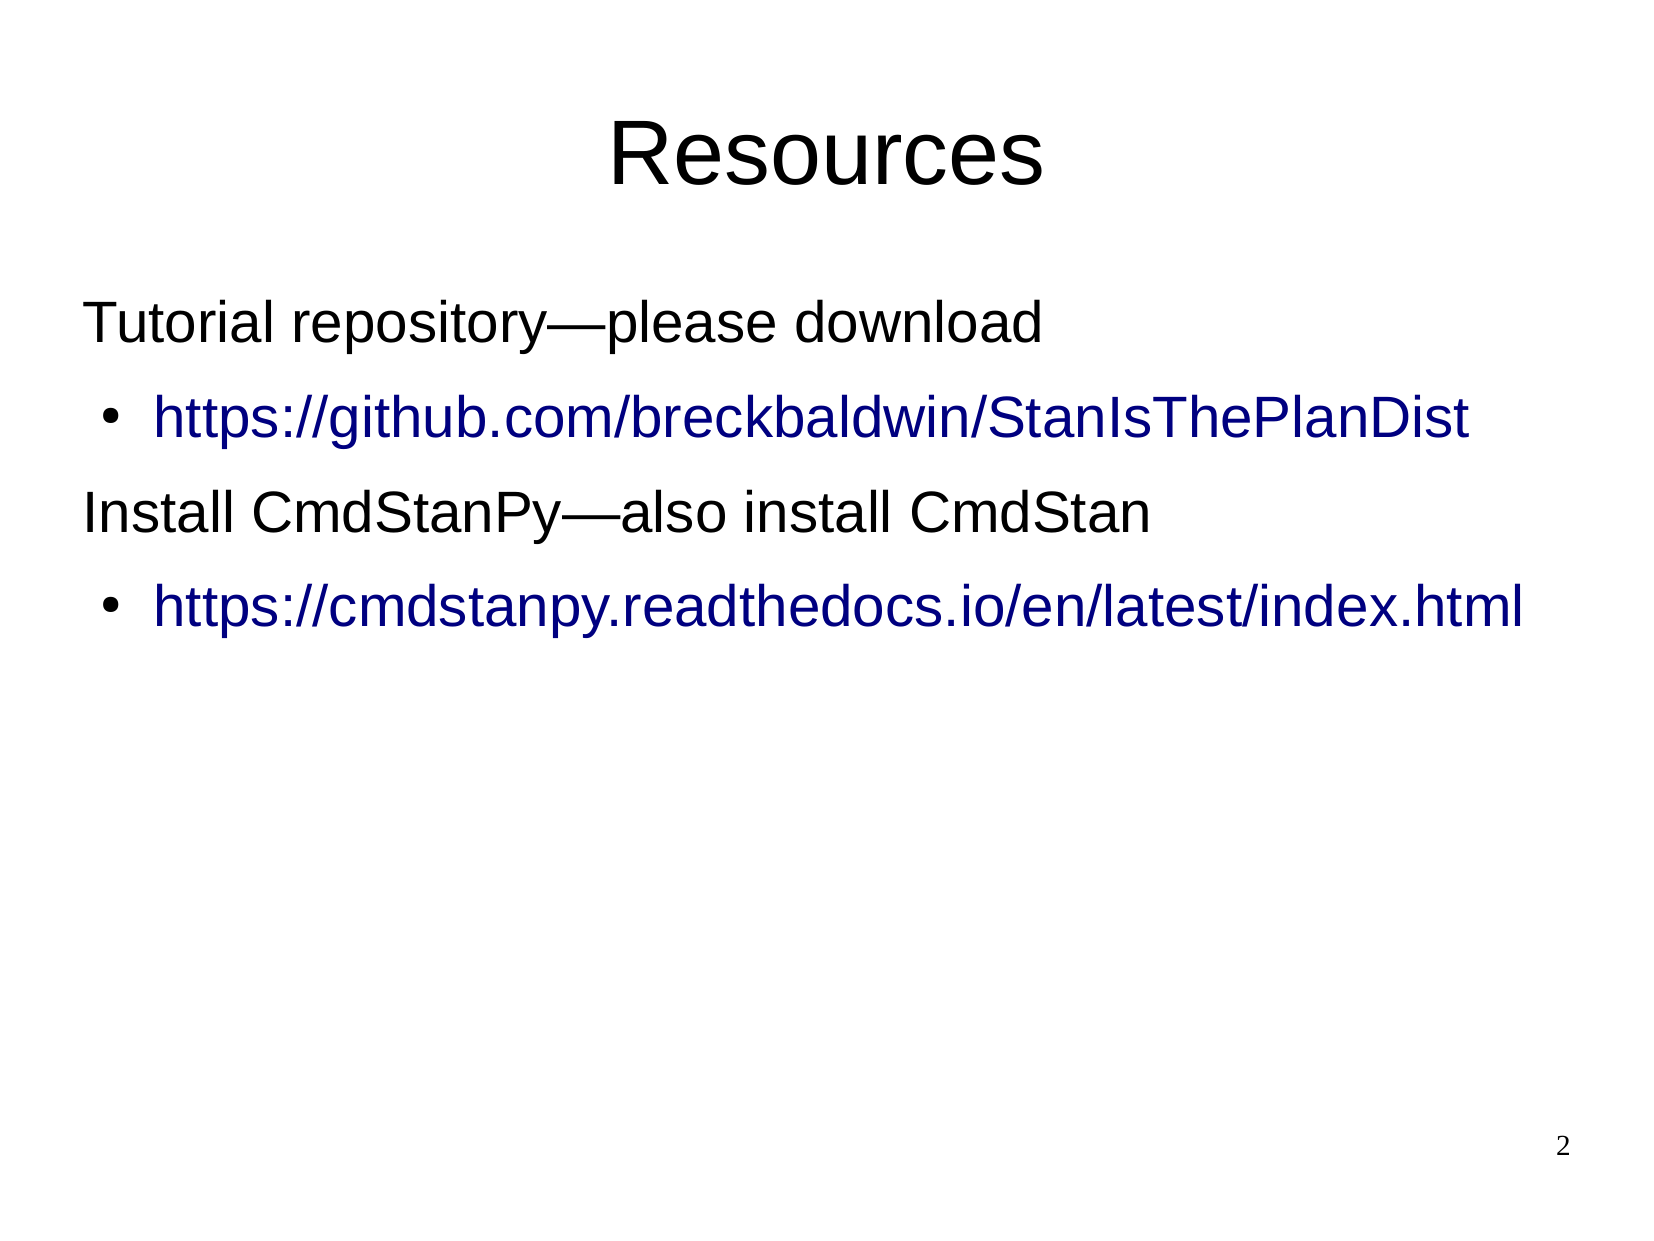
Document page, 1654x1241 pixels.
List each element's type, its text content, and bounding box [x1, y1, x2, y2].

title Resources [82, 49, 1571, 257]
list Tutorial repository—please download https://github.com/breckbaldwin/StanIsThePlanDist Install CmdStanPy—also install CmdStan https://cmdstanpy.readthedocs.io/en/latest/index.html [82, 290, 1571, 1109]
